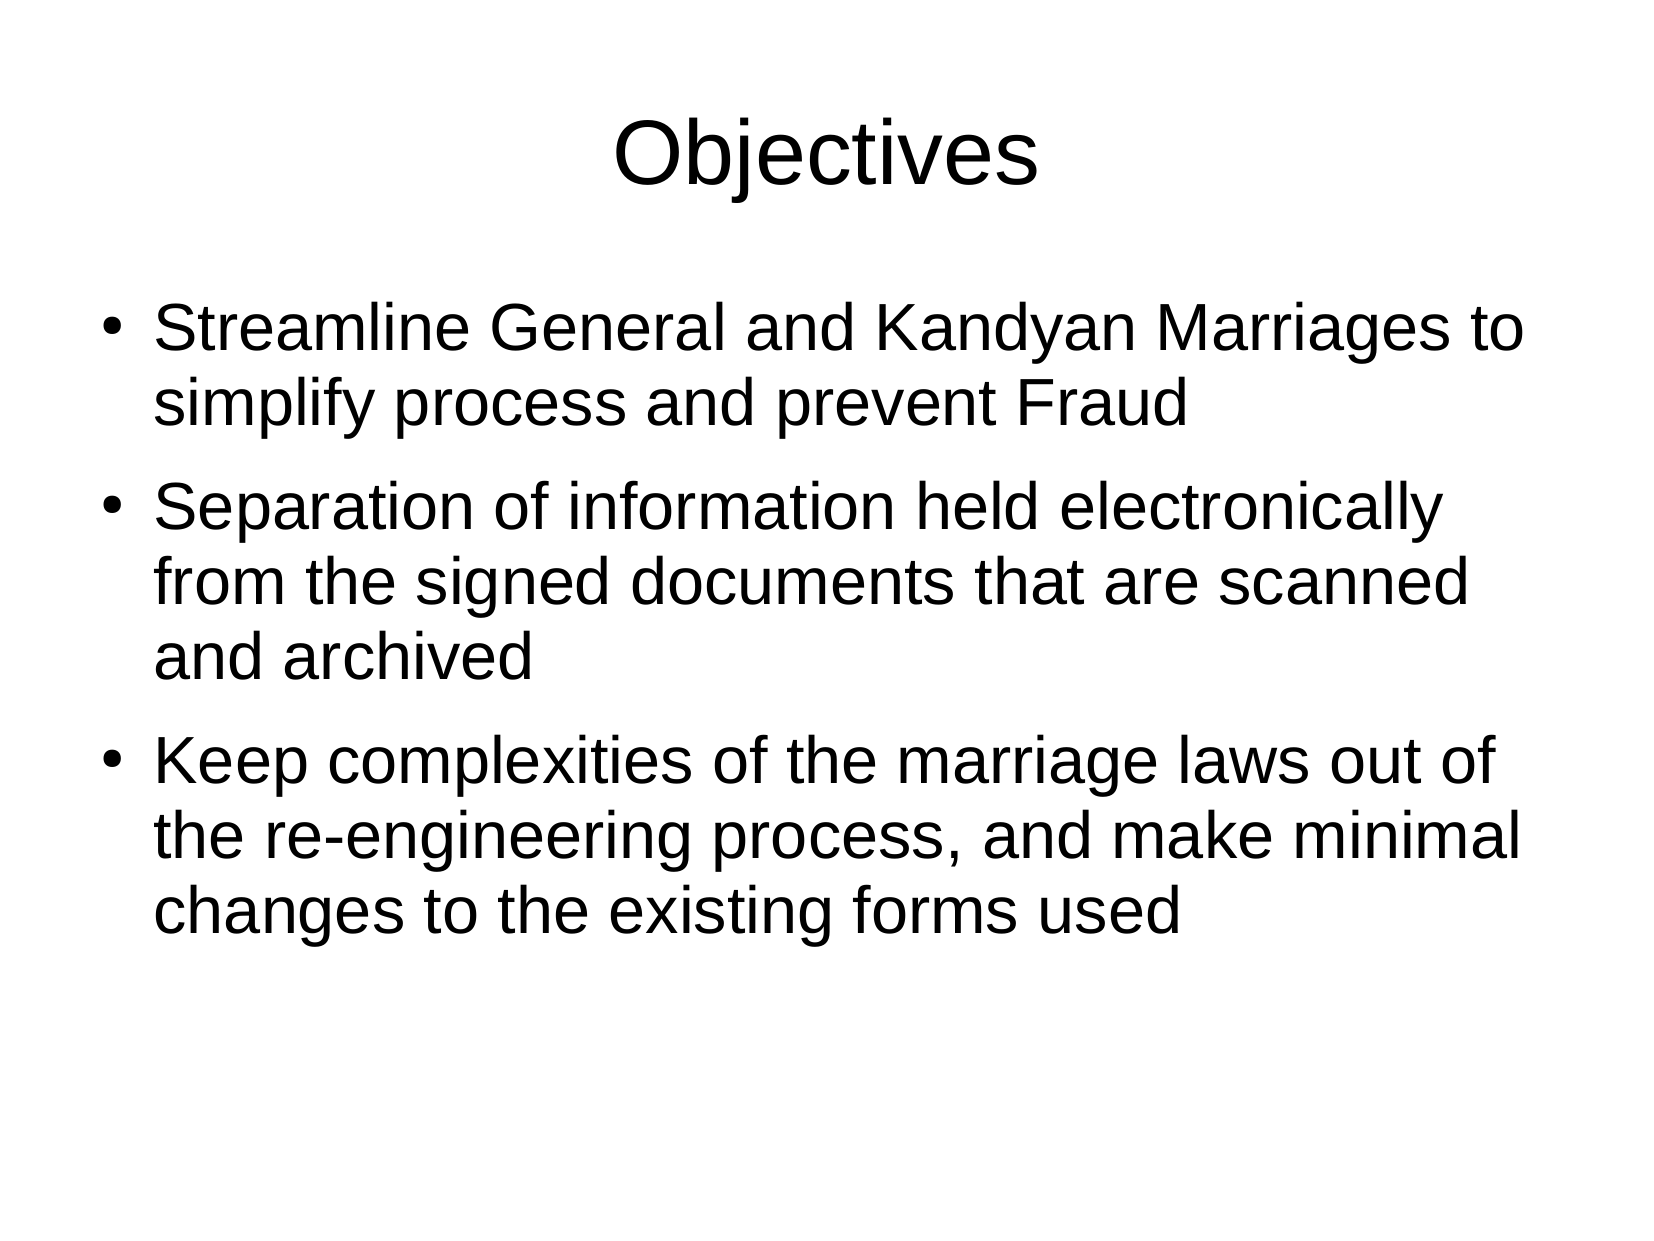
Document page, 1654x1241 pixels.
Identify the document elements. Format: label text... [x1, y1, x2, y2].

title Objectives [82, 56, 1571, 250]
list Streamline General and Kandyan Marriages to simplify process and prevent Fraud Separation of information held electronically from the signed documents that are scanned and archived Keep complexities of the marriage laws out of the re-engineering process, and make minimal changes to the existing forms used [82, 290, 1571, 1109]
